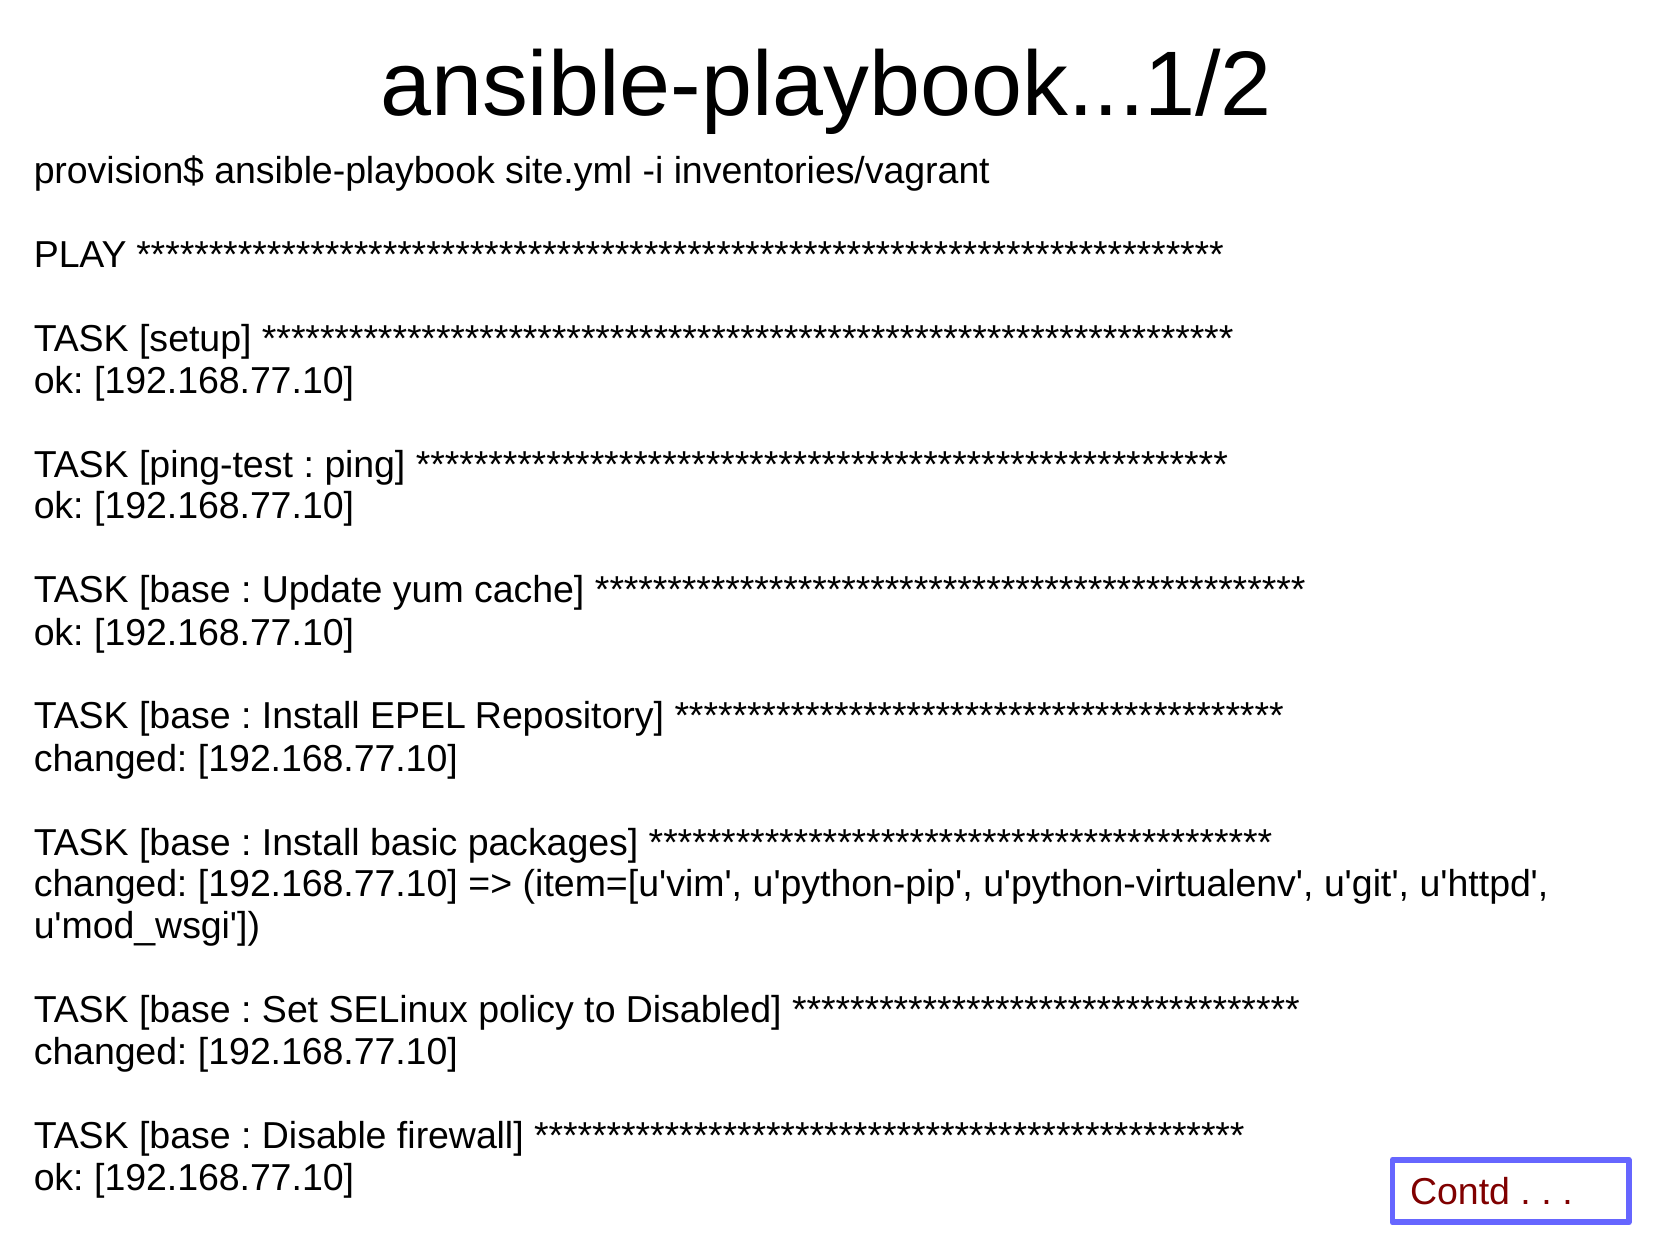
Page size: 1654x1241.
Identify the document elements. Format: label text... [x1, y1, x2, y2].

text_box Contd . . . [1392, 1159, 1629, 1223]
text_box provision$ ansible-playbook site.yml -i inventories/vagrant PLAY *************************************************************************** TASK [setup] ******************************************************************* ok: [192.168.77.10] TASK [ping-test : ping] ******************************************************** ok: [192.168.77.10] TASK [base : Update yum cache] ************************************************* ok: [192.168.77.10] TASK [base : Install EPEL Repository] ****************************************** changed: [192.168.77.10] TASK [base : Install basic packages] ******************************************* changed: [192.168.77.10] => (item=[u'vim', u'python-pip', u'python-virtualenv', u'git', u'httpd', u'mod_wsgi']) TASK [base : Set SELinux policy to Disabled] *********************************** changed: [192.168.77.10] TASK [base : Disable firewall] ************************************************* ok: [192.168.77.10] [19, 141, 1647, 1207]
title ansible-playbook...1/2 [82, 32, 1571, 136]
